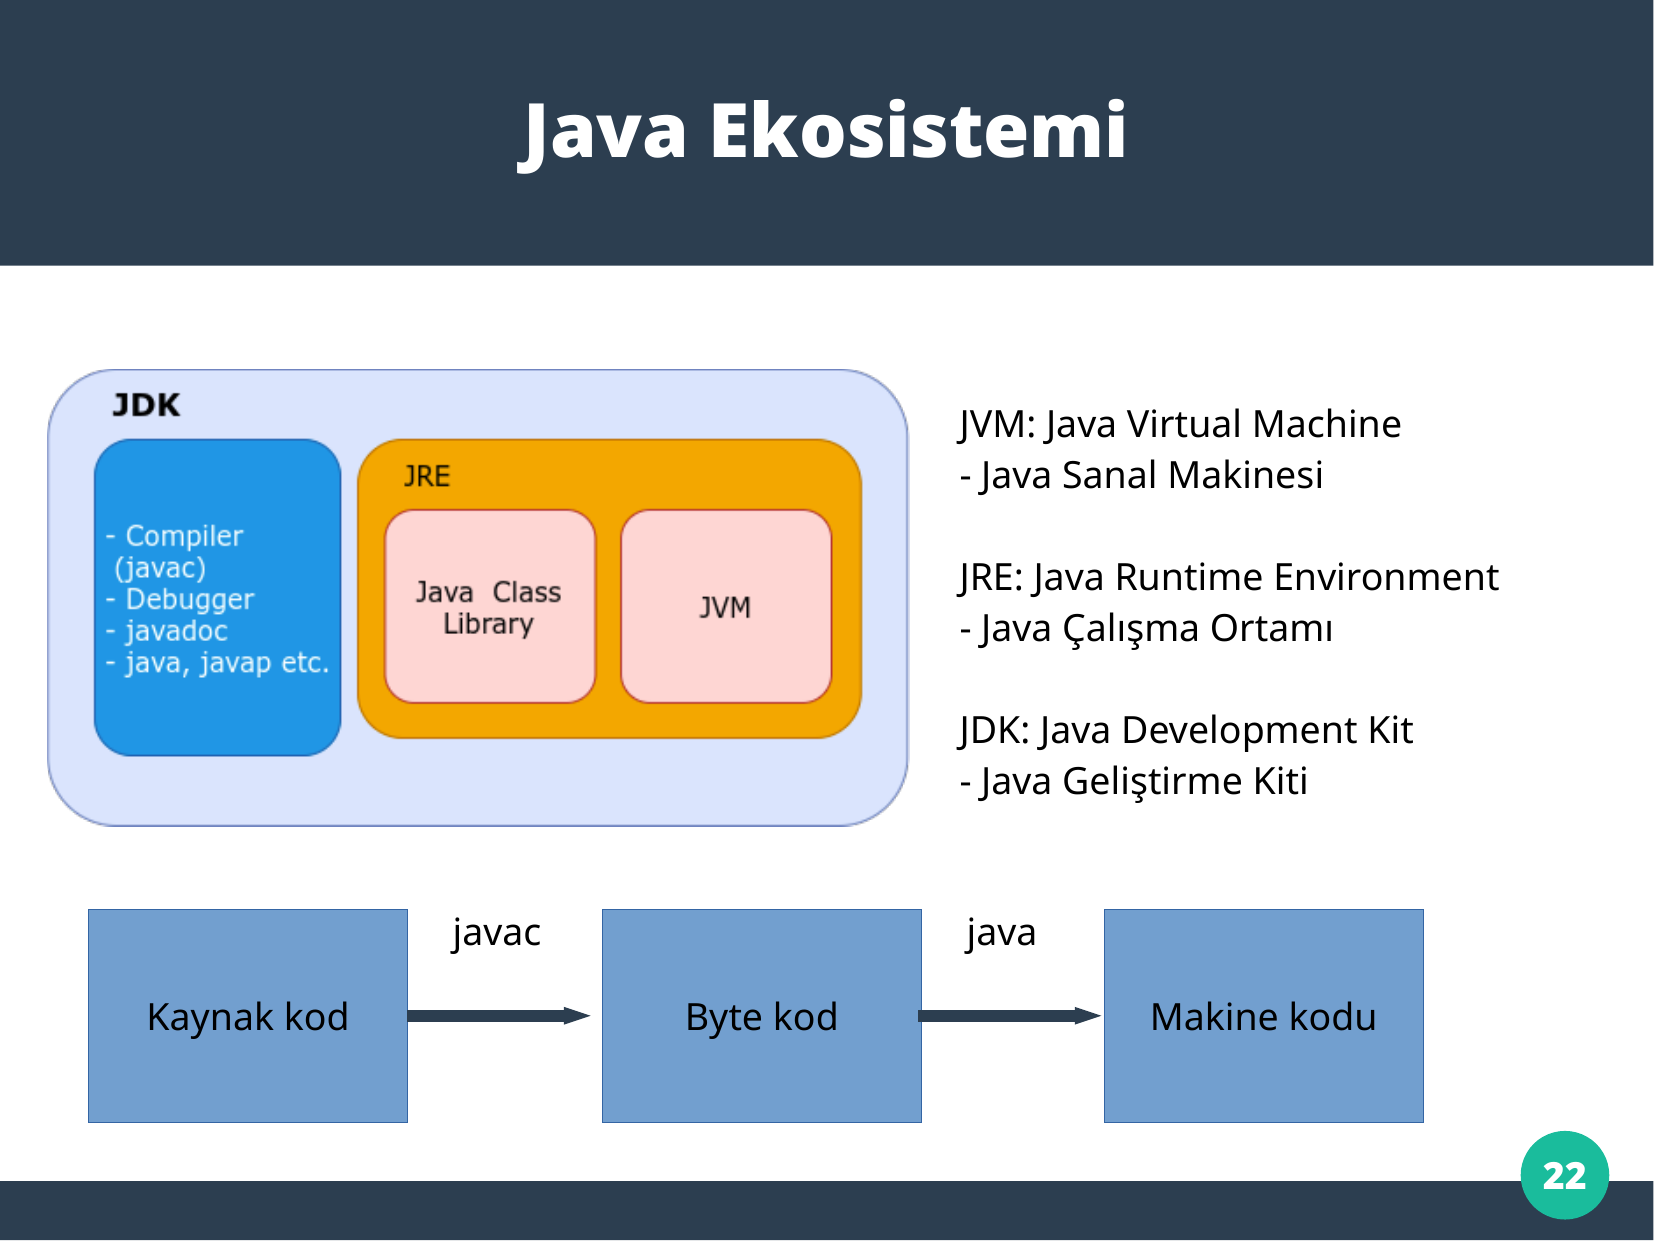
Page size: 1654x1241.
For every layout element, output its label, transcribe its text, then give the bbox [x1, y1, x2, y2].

picture [47, 369, 910, 827]
text_box Byte kod [602, 909, 922, 1123]
text_box Kaynak kod [88, 909, 408, 1123]
text_box java [951, 898, 1061, 957]
title Java Ekosistemi [59, 49, 1595, 207]
text_box JVM: Java Virtual Machine - Java Sanal Makinesi JRE: Java Runtime Environment - Java Çalışma Ortamı JDK: Java Development Kit - Java Geliştirme Kiti [944, 389, 1560, 753]
text_box Makine kodu [1104, 909, 1424, 1123]
text_box javac [438, 898, 567, 957]
